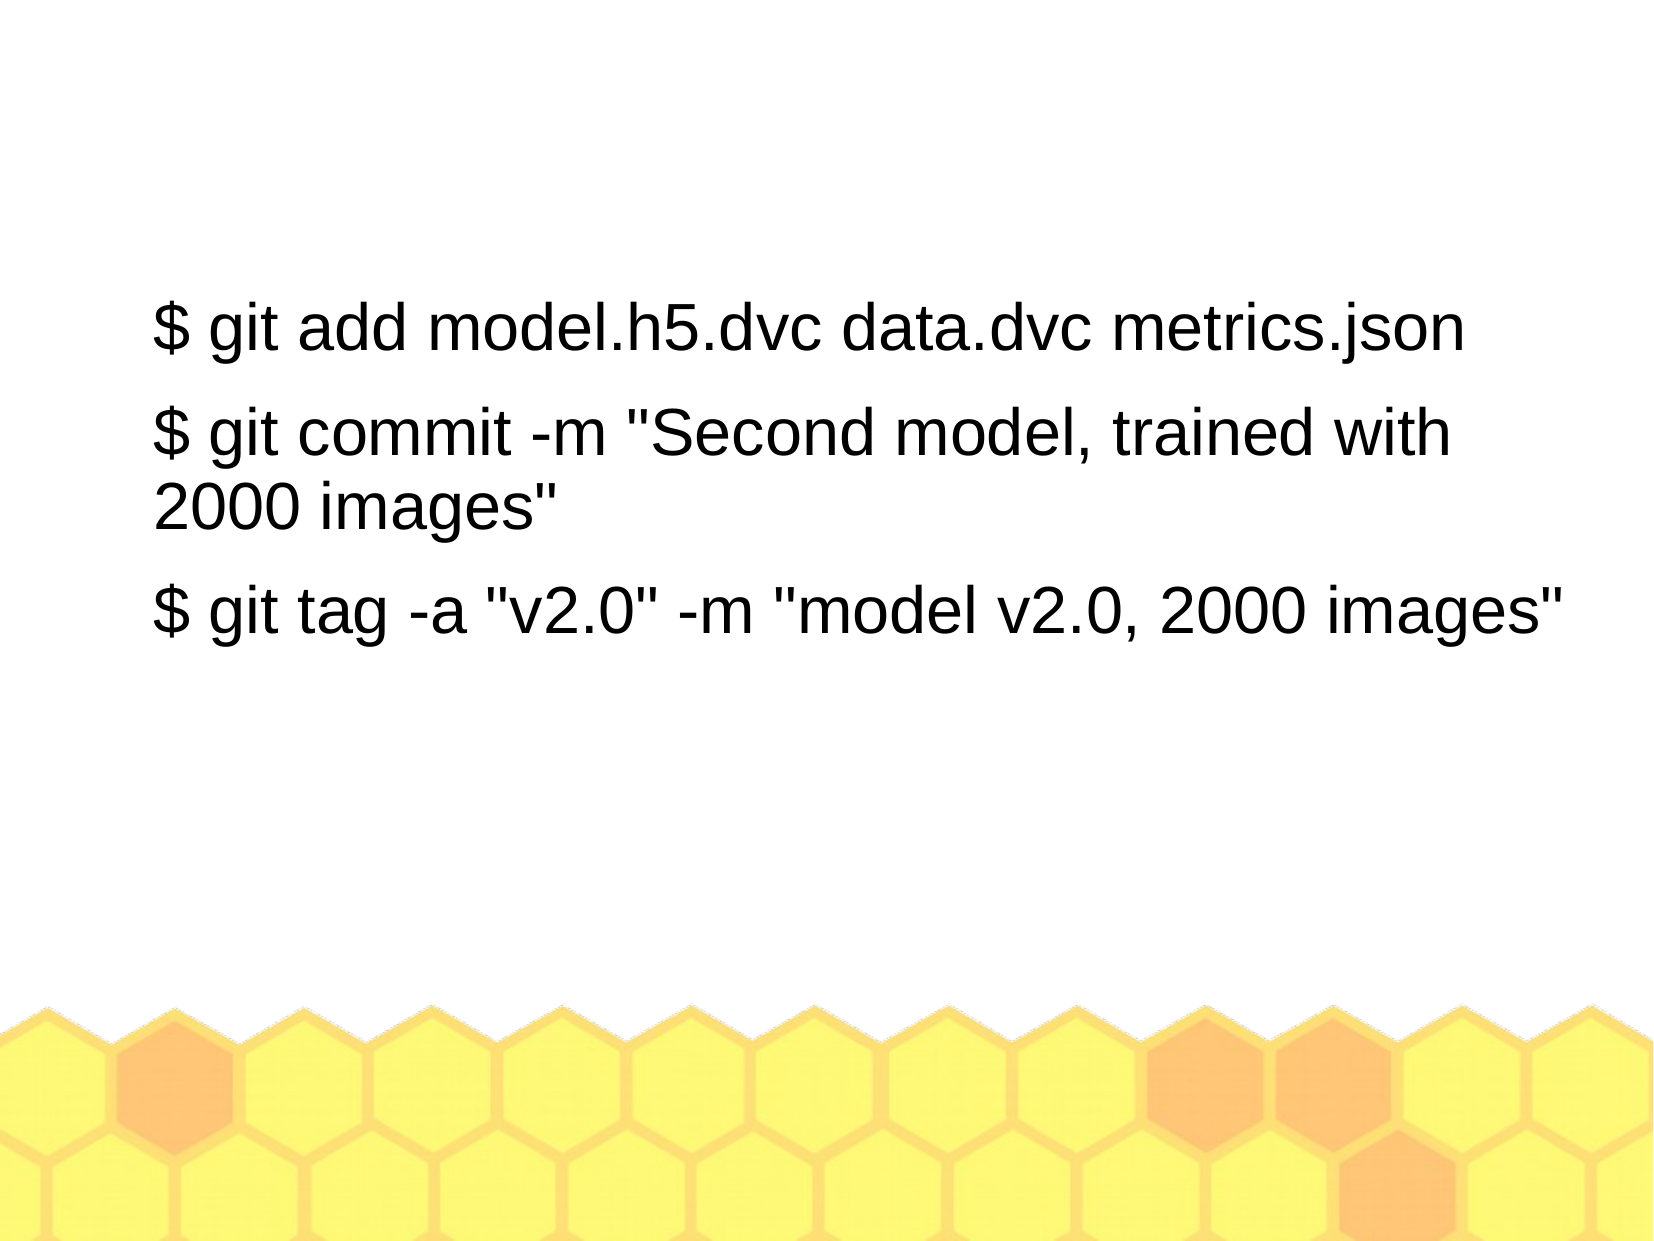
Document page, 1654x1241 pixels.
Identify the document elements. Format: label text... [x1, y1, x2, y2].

picture [0, 1001, 1654, 1241]
list $ git add model.h5.dvc data.dvc metrics.json $ git commit -m "Second model, trained with 2000 images" $ git tag -a "v2.0" -m "model v2.0, 2000 images" [82, 290, 1571, 1010]
